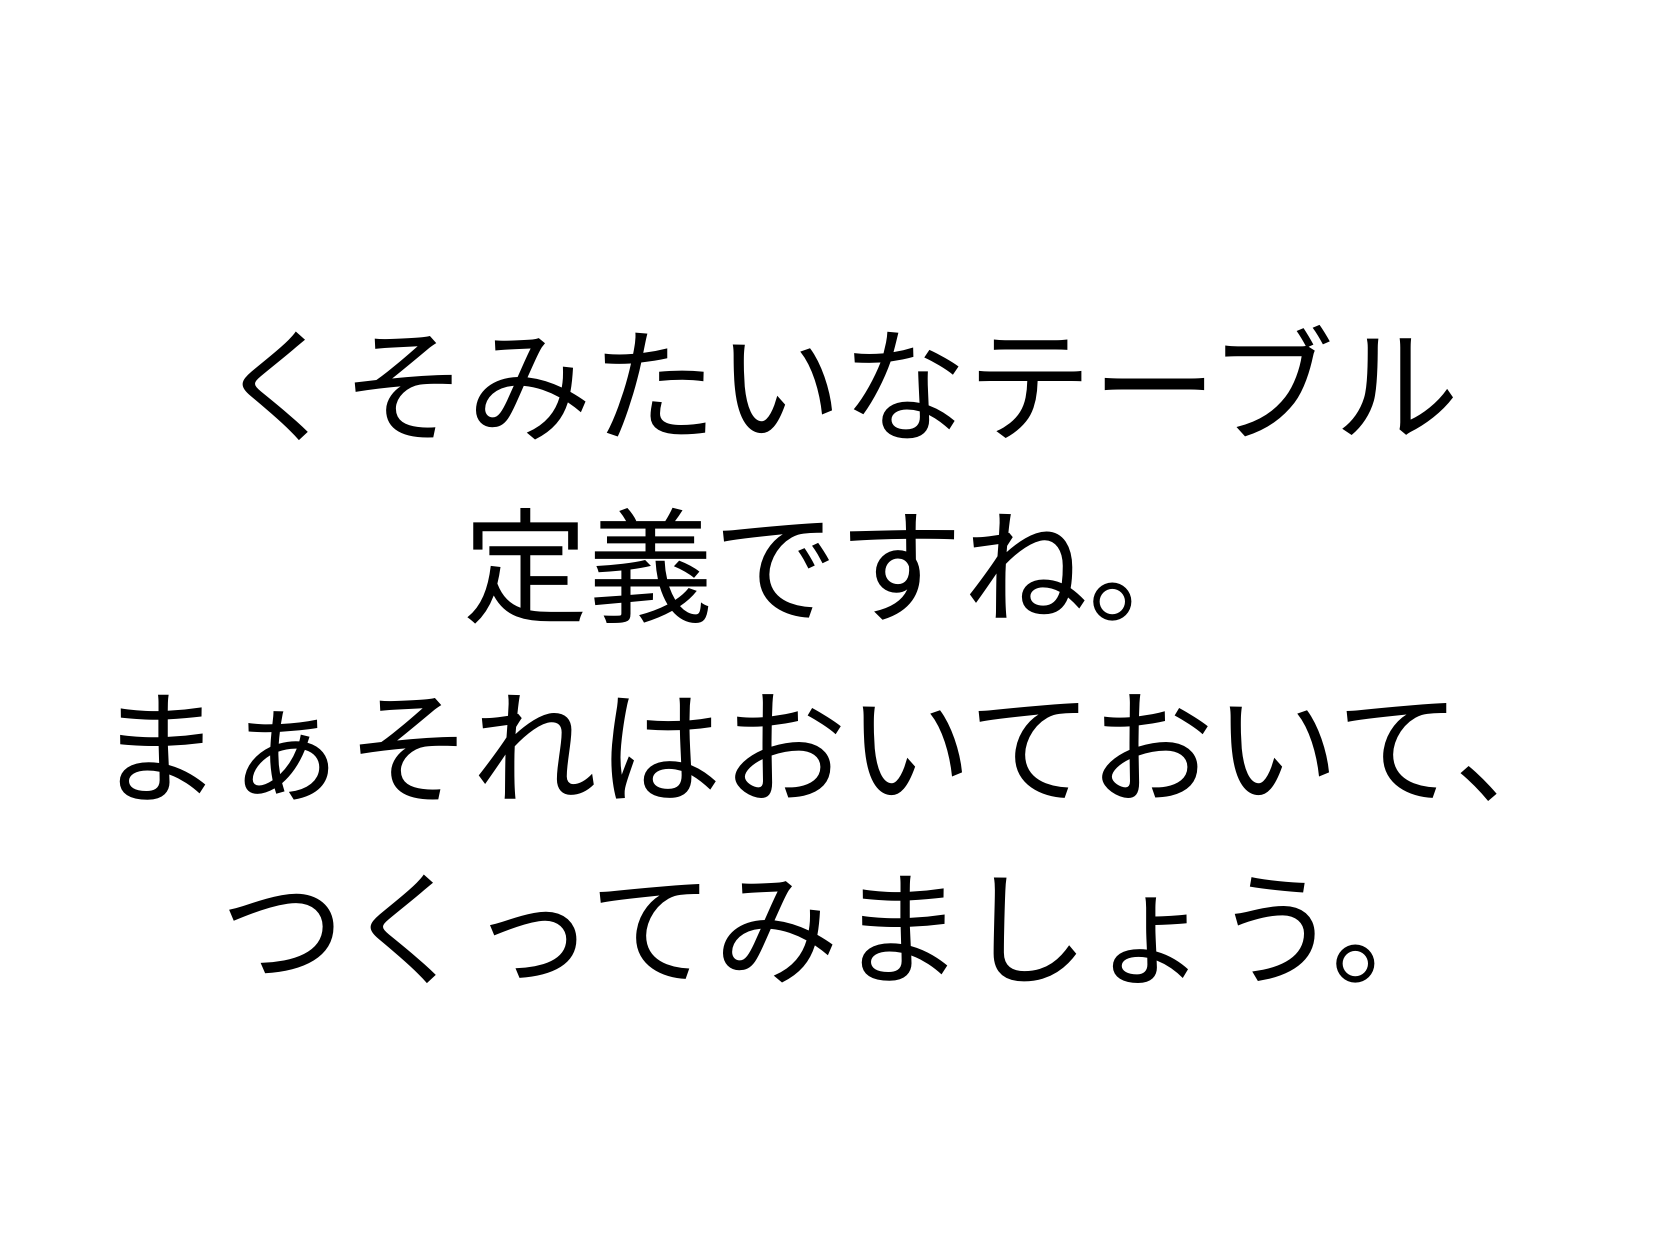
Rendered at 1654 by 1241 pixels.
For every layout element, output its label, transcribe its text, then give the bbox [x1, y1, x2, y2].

subtitle くそみたいなテーブル 定義ですね。 まぁそれはおいておいて、つくってみましょう。 [59, 290, 1619, 1010]
